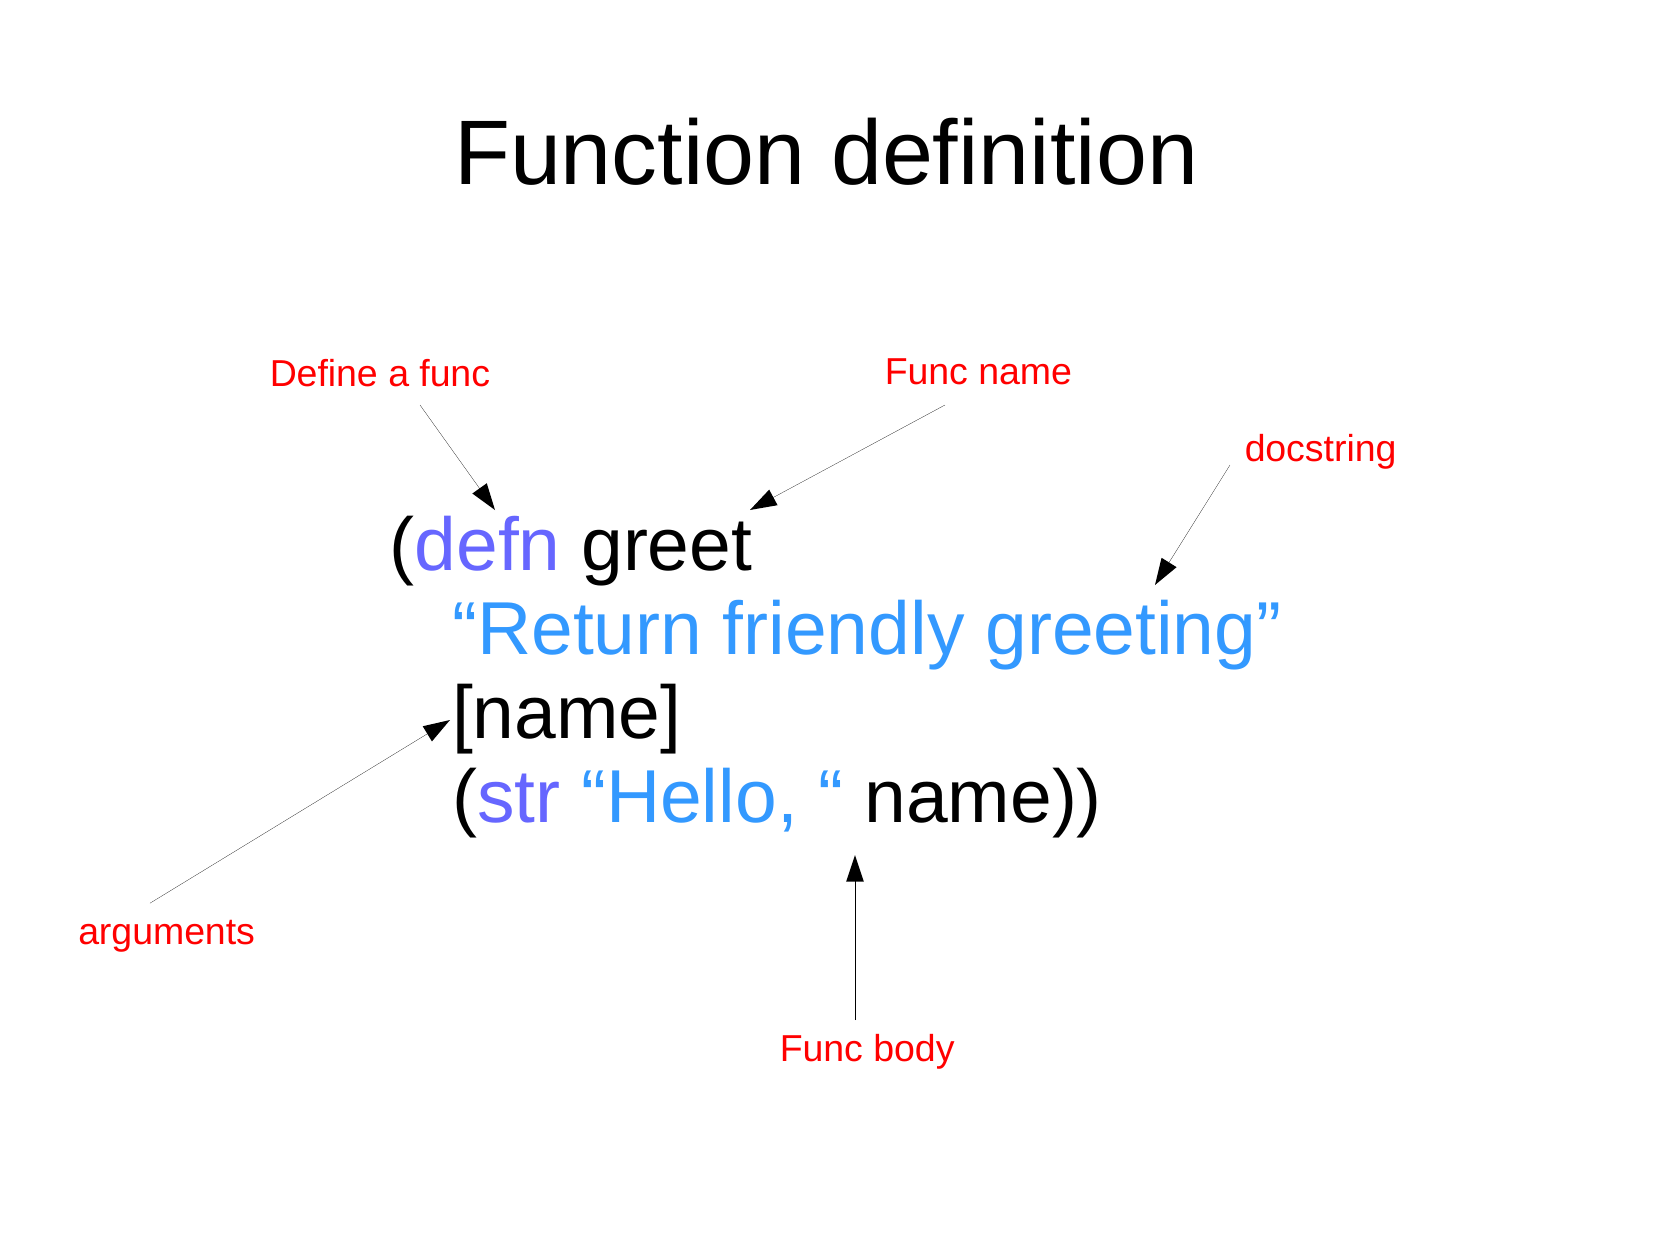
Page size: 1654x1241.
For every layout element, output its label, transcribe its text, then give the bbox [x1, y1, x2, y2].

text_box (defn greet “Return friendly greeting” [name] (str “Hello, “ name)) [375, 495, 1297, 846]
text_box Func body [765, 1020, 970, 1077]
text_box Define a func [255, 345, 506, 402]
text_box docstring [1230, 420, 1412, 481]
title Function definition [82, 49, 1571, 257]
text_box arguments [63, 903, 271, 961]
text_box Func name [870, 343, 1087, 401]
